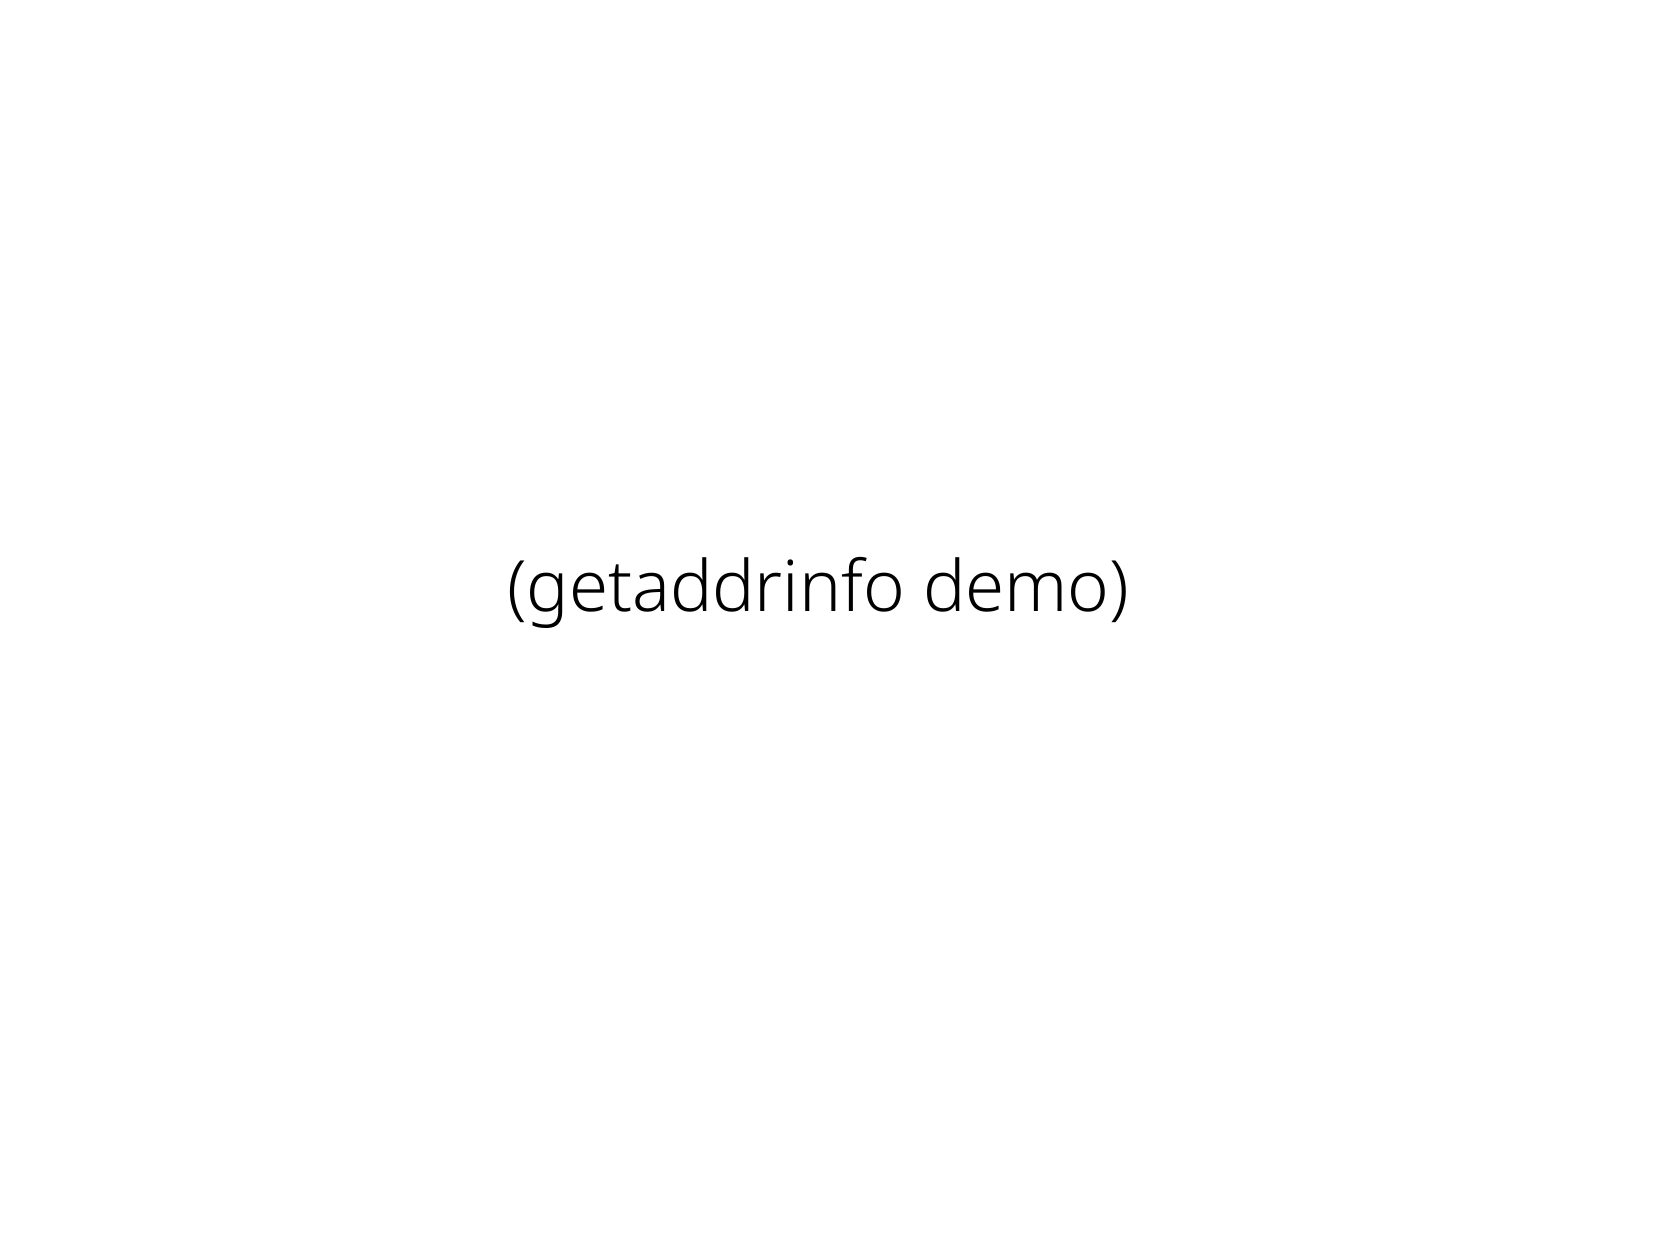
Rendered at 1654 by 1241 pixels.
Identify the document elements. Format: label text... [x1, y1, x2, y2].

text_box (getaddrinfo demo) [144, 528, 1493, 869]
